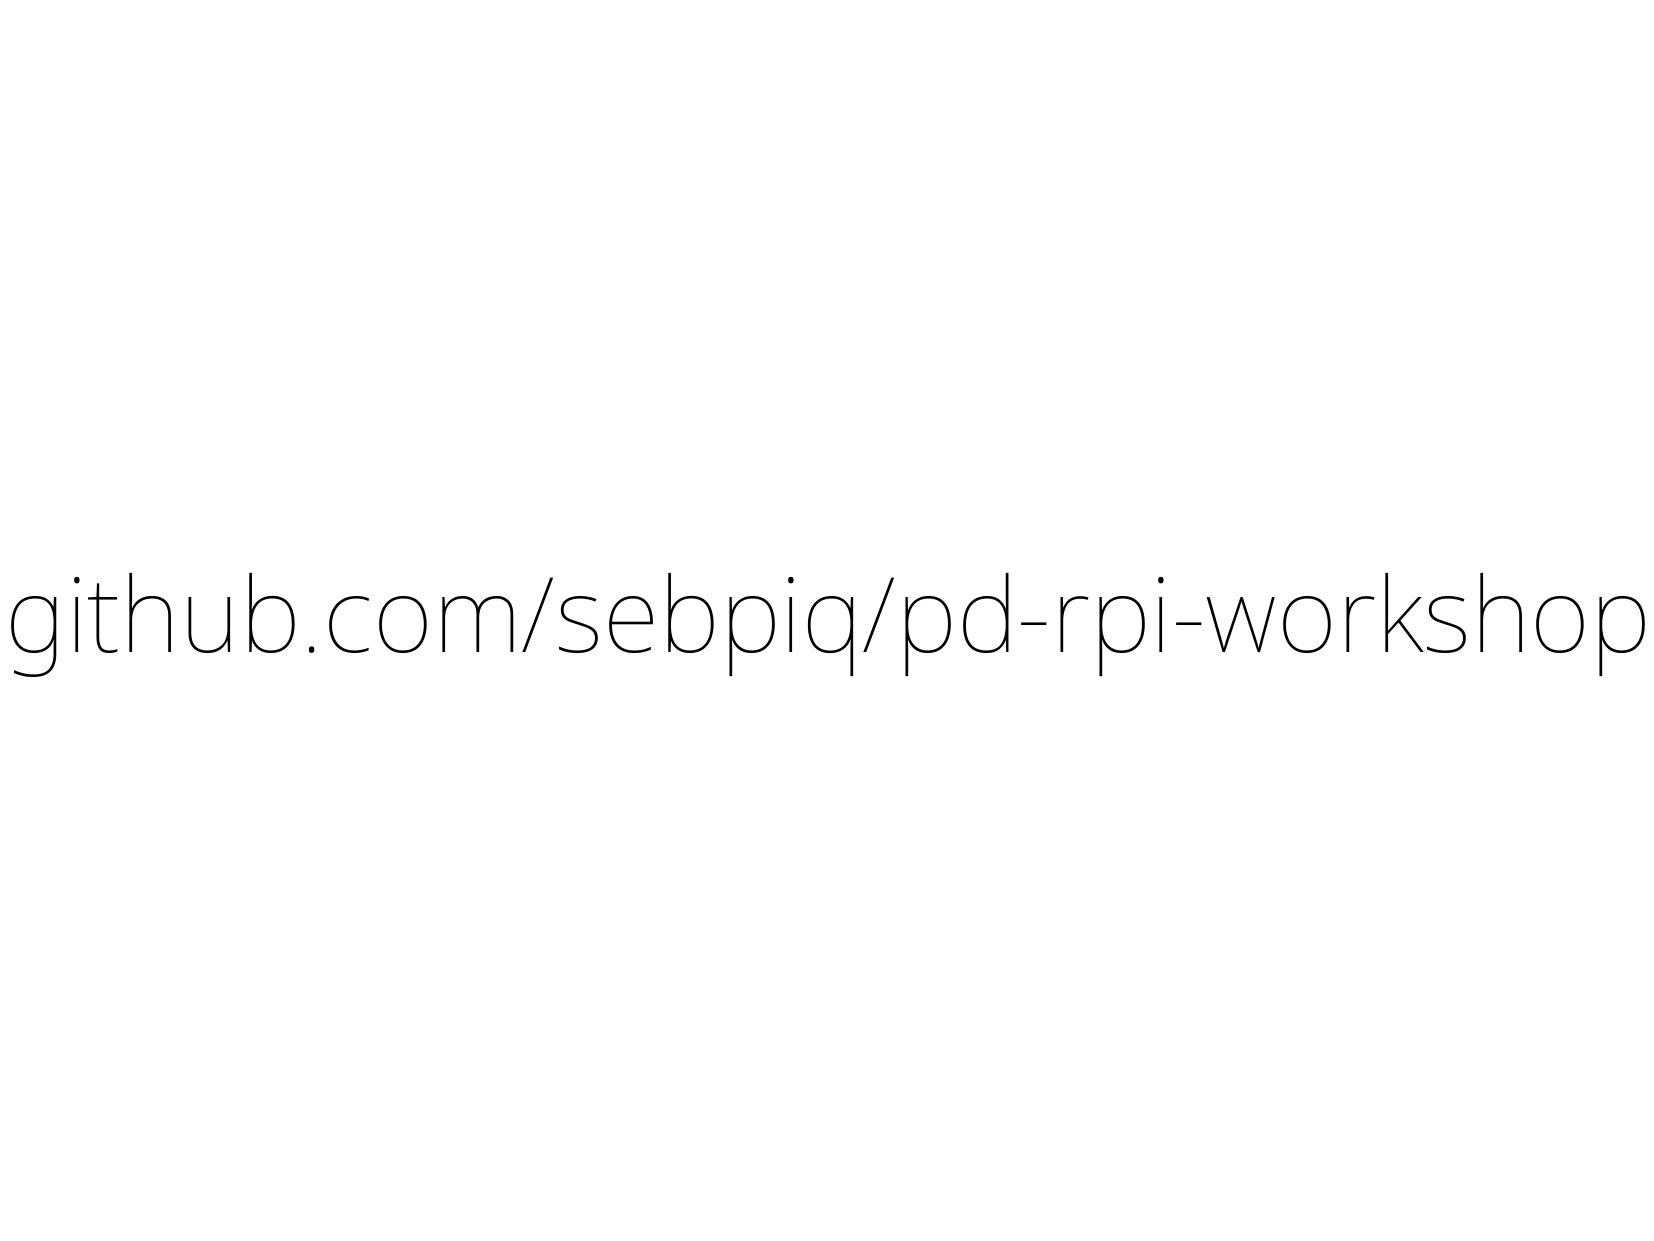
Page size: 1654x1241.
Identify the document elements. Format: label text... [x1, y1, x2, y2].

text_box github.com/sebpiq/pd-rpi-workshop [0, 533, 1654, 673]
